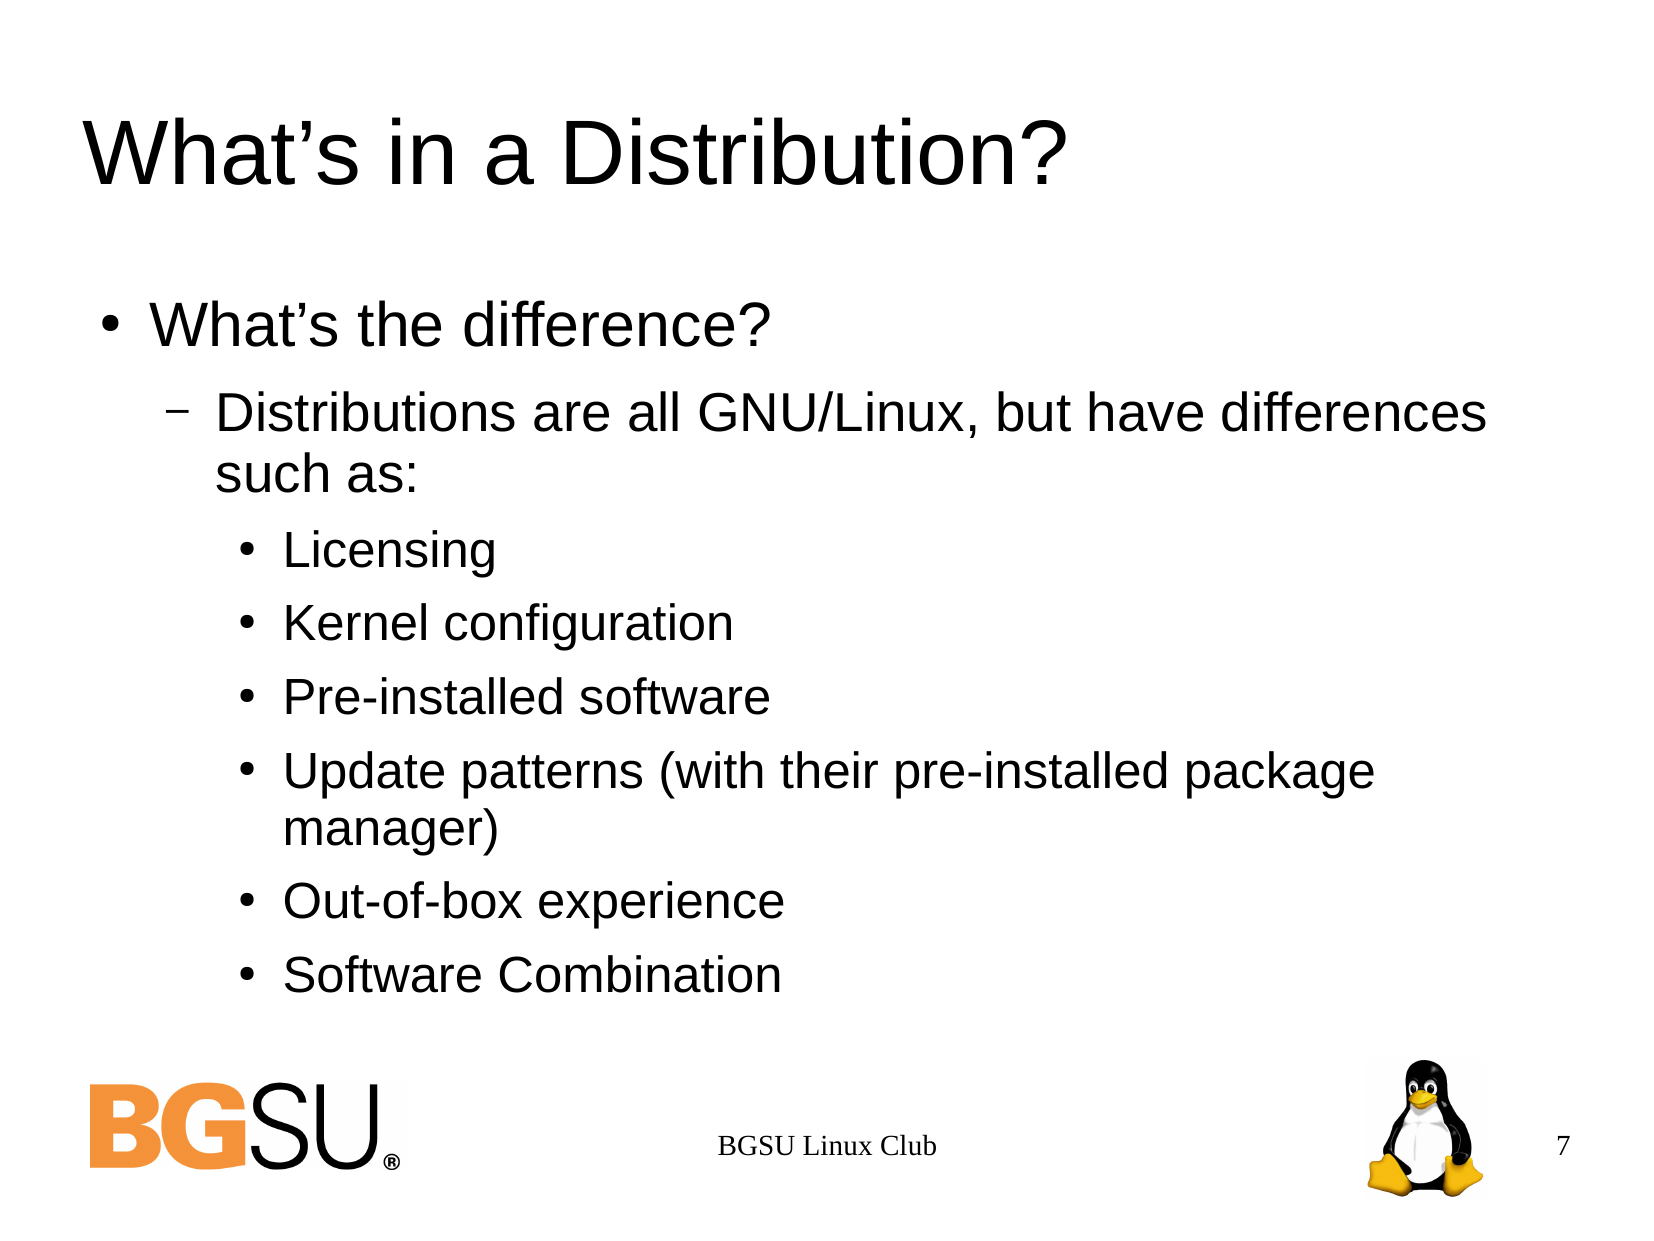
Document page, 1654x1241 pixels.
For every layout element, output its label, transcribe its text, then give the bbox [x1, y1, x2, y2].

picture [1365, 1057, 1486, 1201]
list What’s the difference? Distributions are all GNU/Linux, but have differences such as: Licensing Kernel configuration Pre-installed software Update patterns (with their pre-installed package manager) Out-of-box experience Software Combination [82, 290, 1571, 1010]
picture [90, 1082, 409, 1171]
title What’s in a Distribution? [82, 49, 1571, 257]
